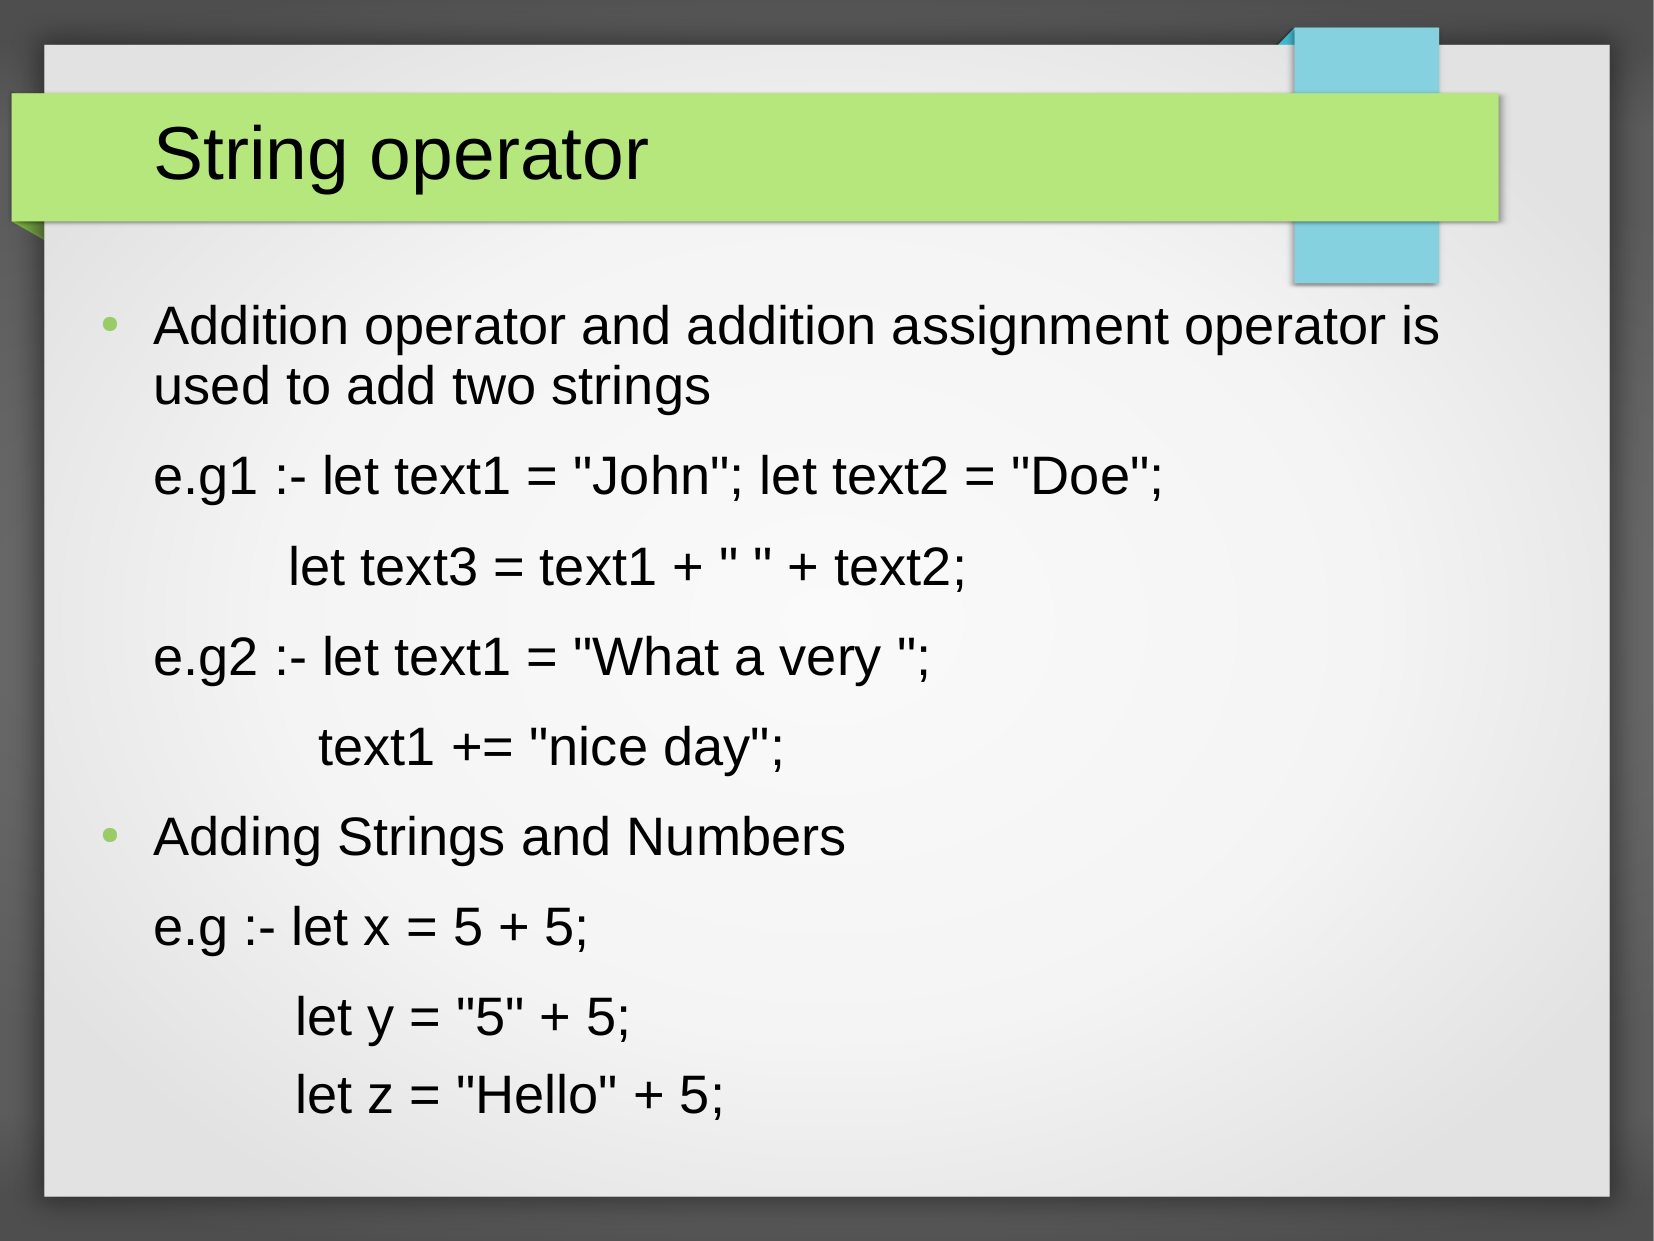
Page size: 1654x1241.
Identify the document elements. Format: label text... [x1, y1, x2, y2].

picture [0, 0, 1654, 1241]
list Addition operator and addition assignment operator is used to add two strings e.g1 :- let text1 = "John"; let text2 = "Doe"; let text3 = text1 + " " + text2; e.g2 :- let text1 = "What a very "; text1 += "nice day"; Adding Strings and Numbers e.g :- let x = 5 + 5; let y = "5" + 5; let z = "Hello" + 5; [82, 295, 1571, 1193]
title String operator [82, 94, 1264, 213]
